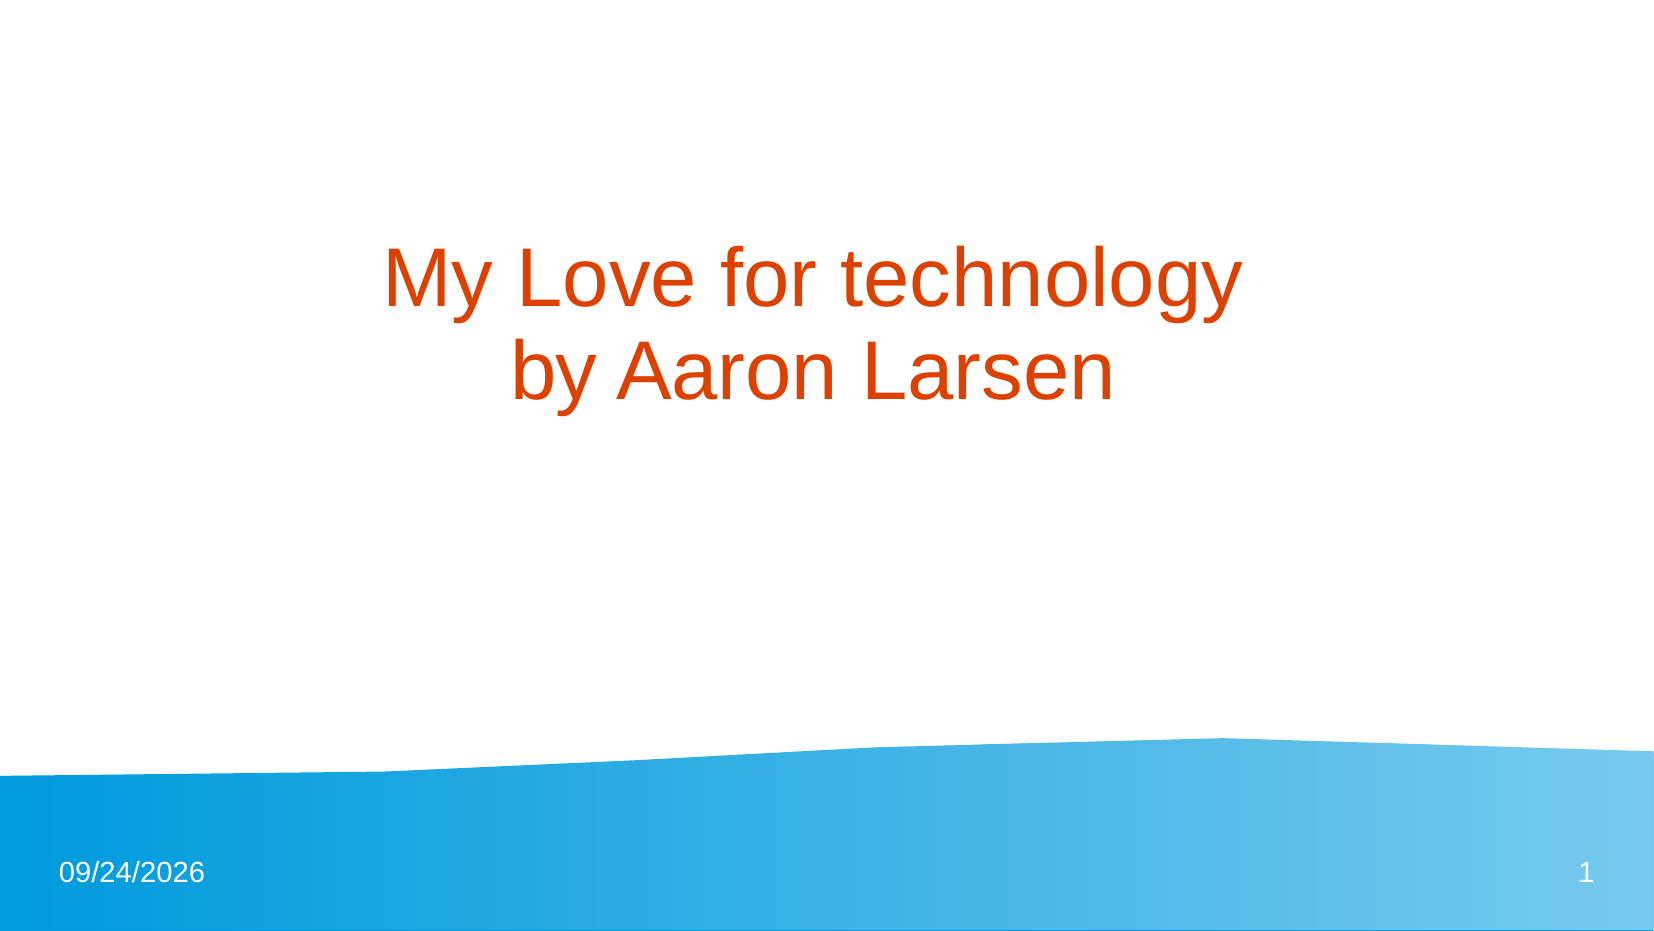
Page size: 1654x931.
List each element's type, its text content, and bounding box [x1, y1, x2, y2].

title My Love for technology by Aaron Larsen [75, 230, 1552, 417]
